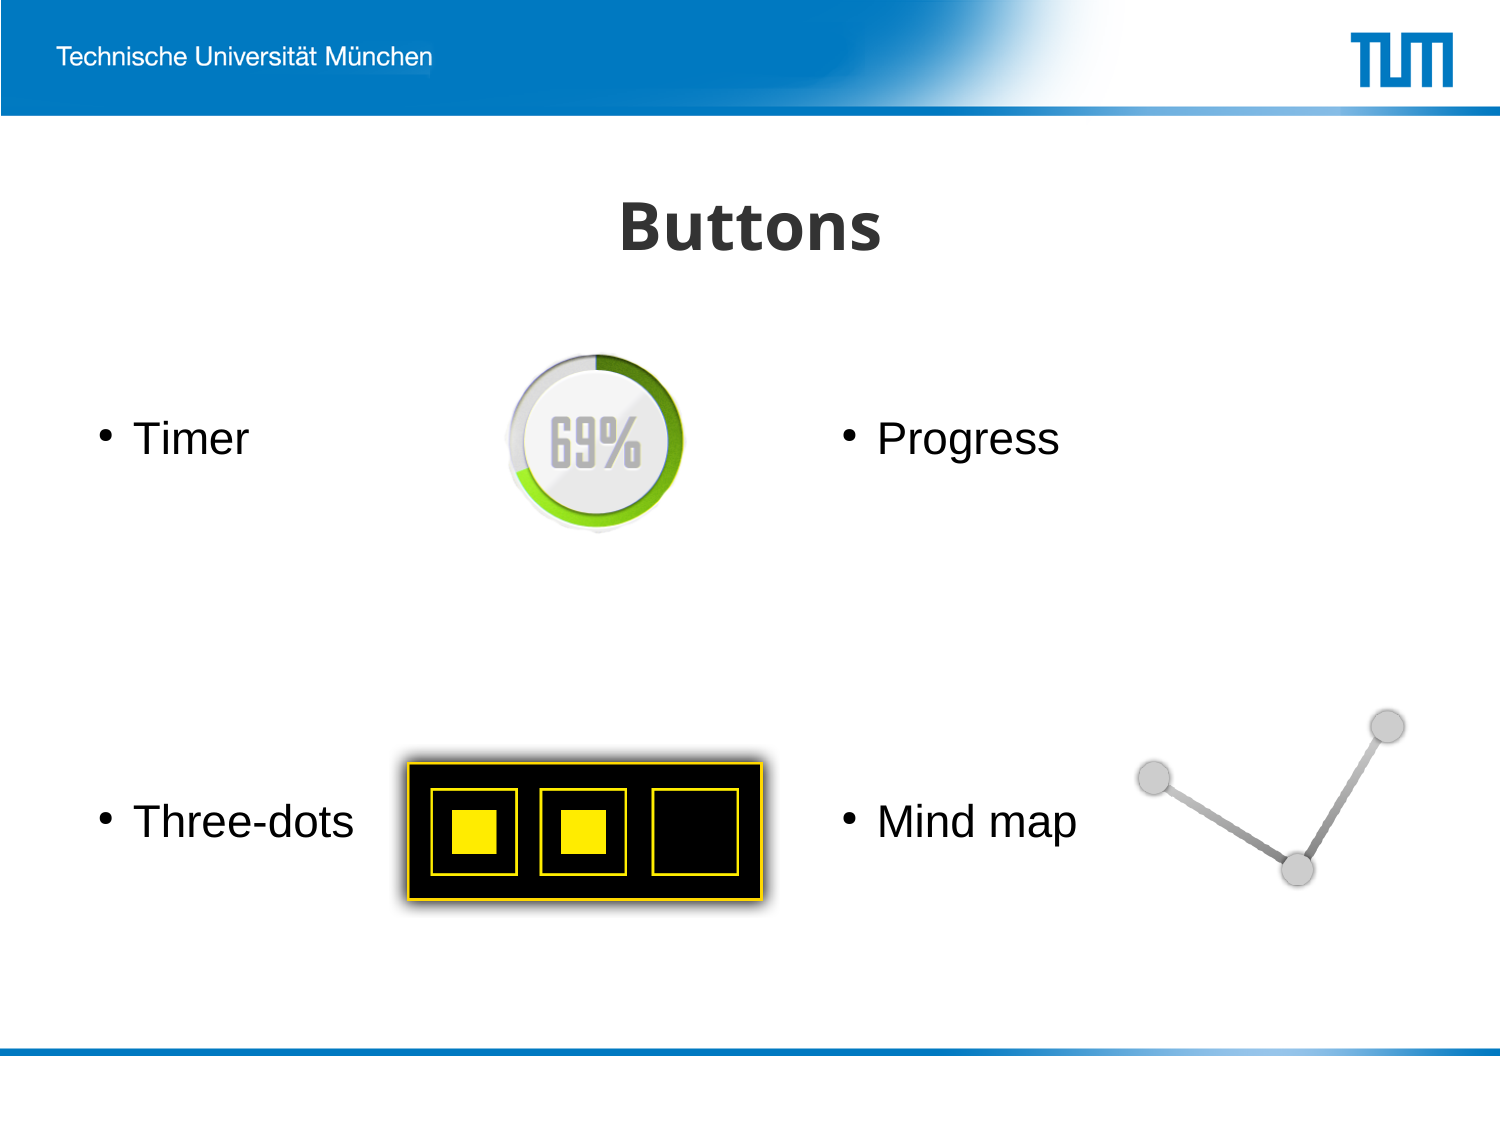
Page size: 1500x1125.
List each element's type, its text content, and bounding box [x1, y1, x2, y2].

picture [0, 0, 1500, 1125]
text_box Buttons [53, 125, 1447, 324]
text_box Timer Three-dots [82, 401, 508, 855]
text_box Progress Mind map [826, 401, 1252, 855]
